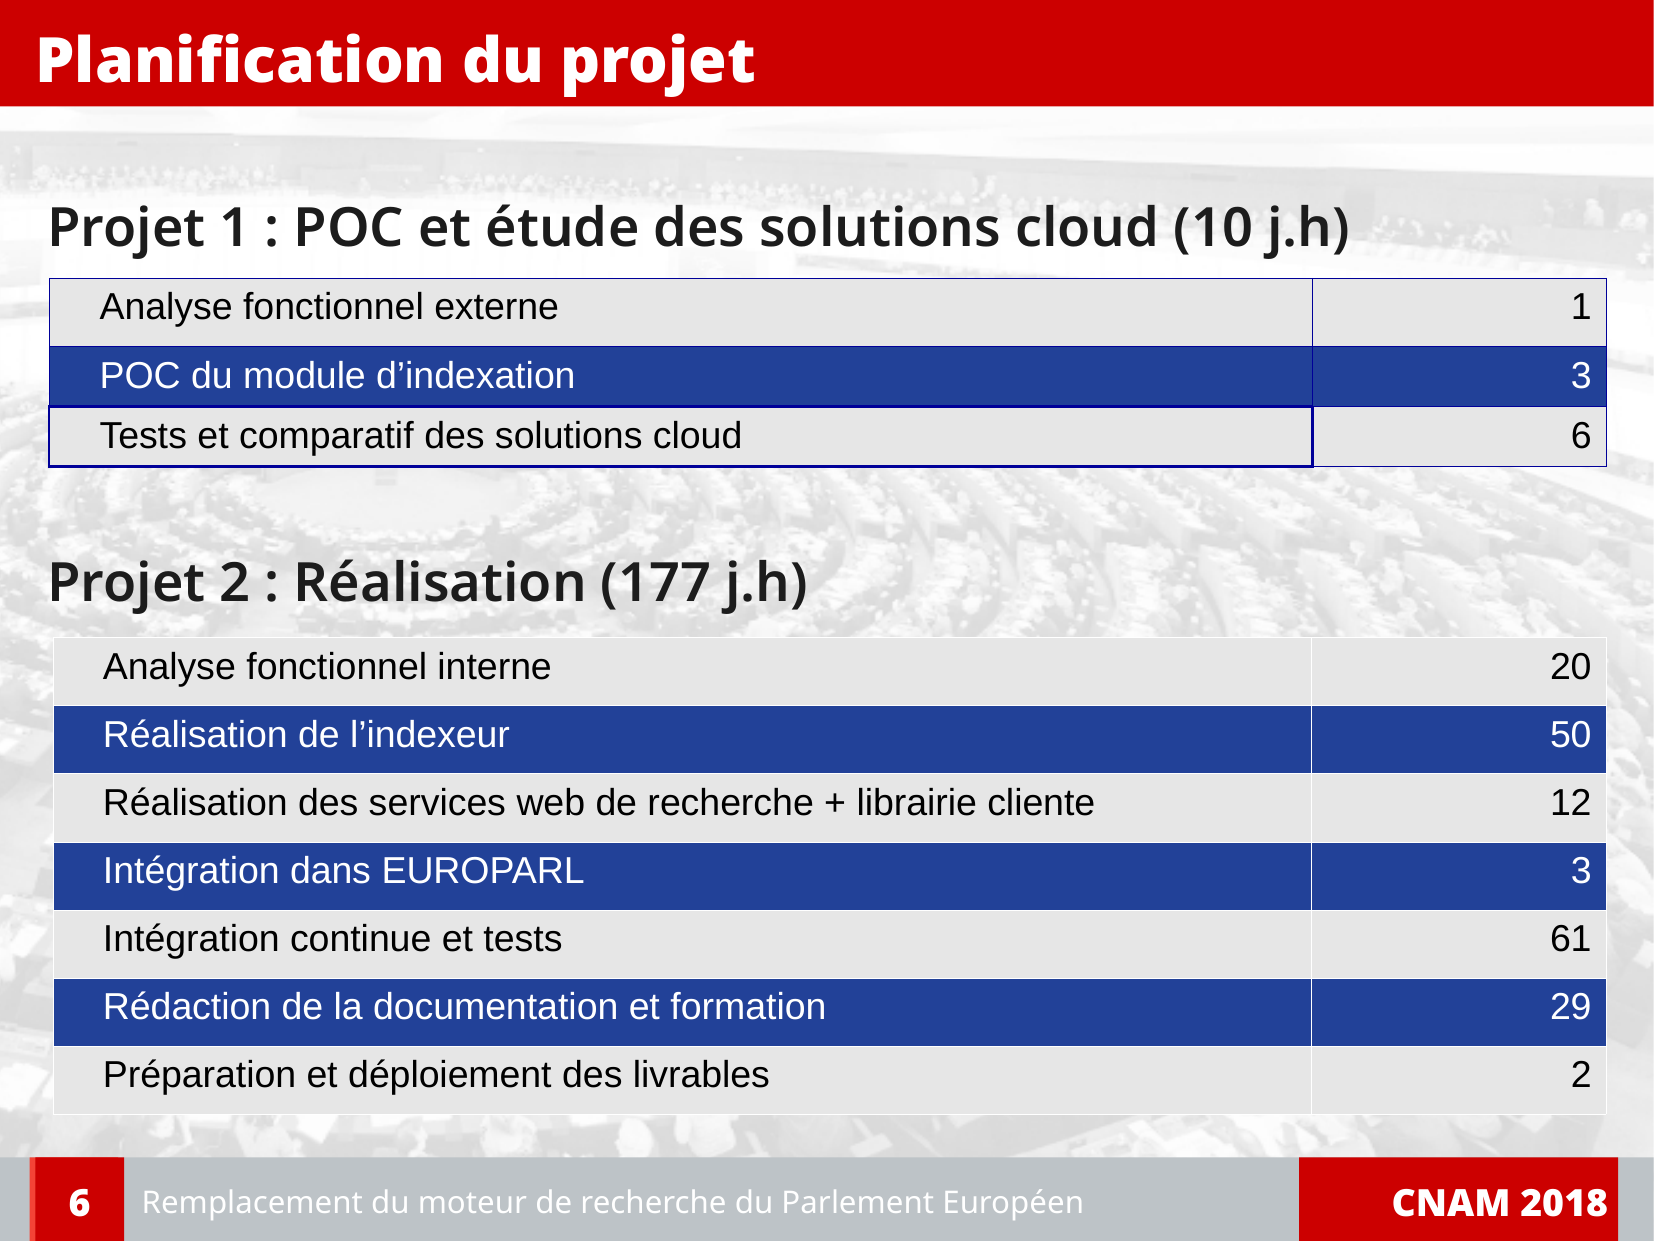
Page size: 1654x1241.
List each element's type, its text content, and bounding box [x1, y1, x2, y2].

table_cell 6 [1314, 407, 1606, 466]
table_cell Réalisation des services web de recherche + librairie cliente [54, 774, 1311, 842]
table_cell 3 [1313, 347, 1606, 406]
table_cell Intégration continue et tests [54, 911, 1311, 978]
table_cell Rédaction de la documentation et formation [54, 979, 1311, 1046]
list Projet 2 : Réalisation (177 j.h) [47, 543, 1630, 898]
table_cell POC du module d’indexation [50, 347, 1312, 405]
table_cell 12 [1312, 774, 1606, 842]
table_header 1 [1313, 279, 1606, 346]
table_cell 2 [1312, 1047, 1606, 1114]
list Projet 1 : POC et étude des solutions cloud (10 j.h) [47, 188, 1630, 543]
table_cell Tests et comparatif des solutions cloud [50, 408, 1311, 465]
table_header Analyse fonctionnel externe [50, 279, 1312, 346]
title Planification du projet [35, 0, 1571, 101]
table_cell Préparation et déploiement des livrables [54, 1047, 1311, 1114]
table_header Analyse fonctionnel interne [54, 638, 1311, 705]
table_cell 61 [1312, 911, 1606, 978]
table_header 20 [1312, 638, 1606, 705]
table_cell Intégration dans EUROPARL [54, 843, 1311, 910]
table_cell 29 [1312, 979, 1606, 1046]
table_cell Réalisation de l’indexeur [54, 706, 1311, 773]
table_cell 50 [1312, 706, 1606, 773]
table_cell 3 [1312, 843, 1606, 910]
picture [0, 107, 1654, 1157]
